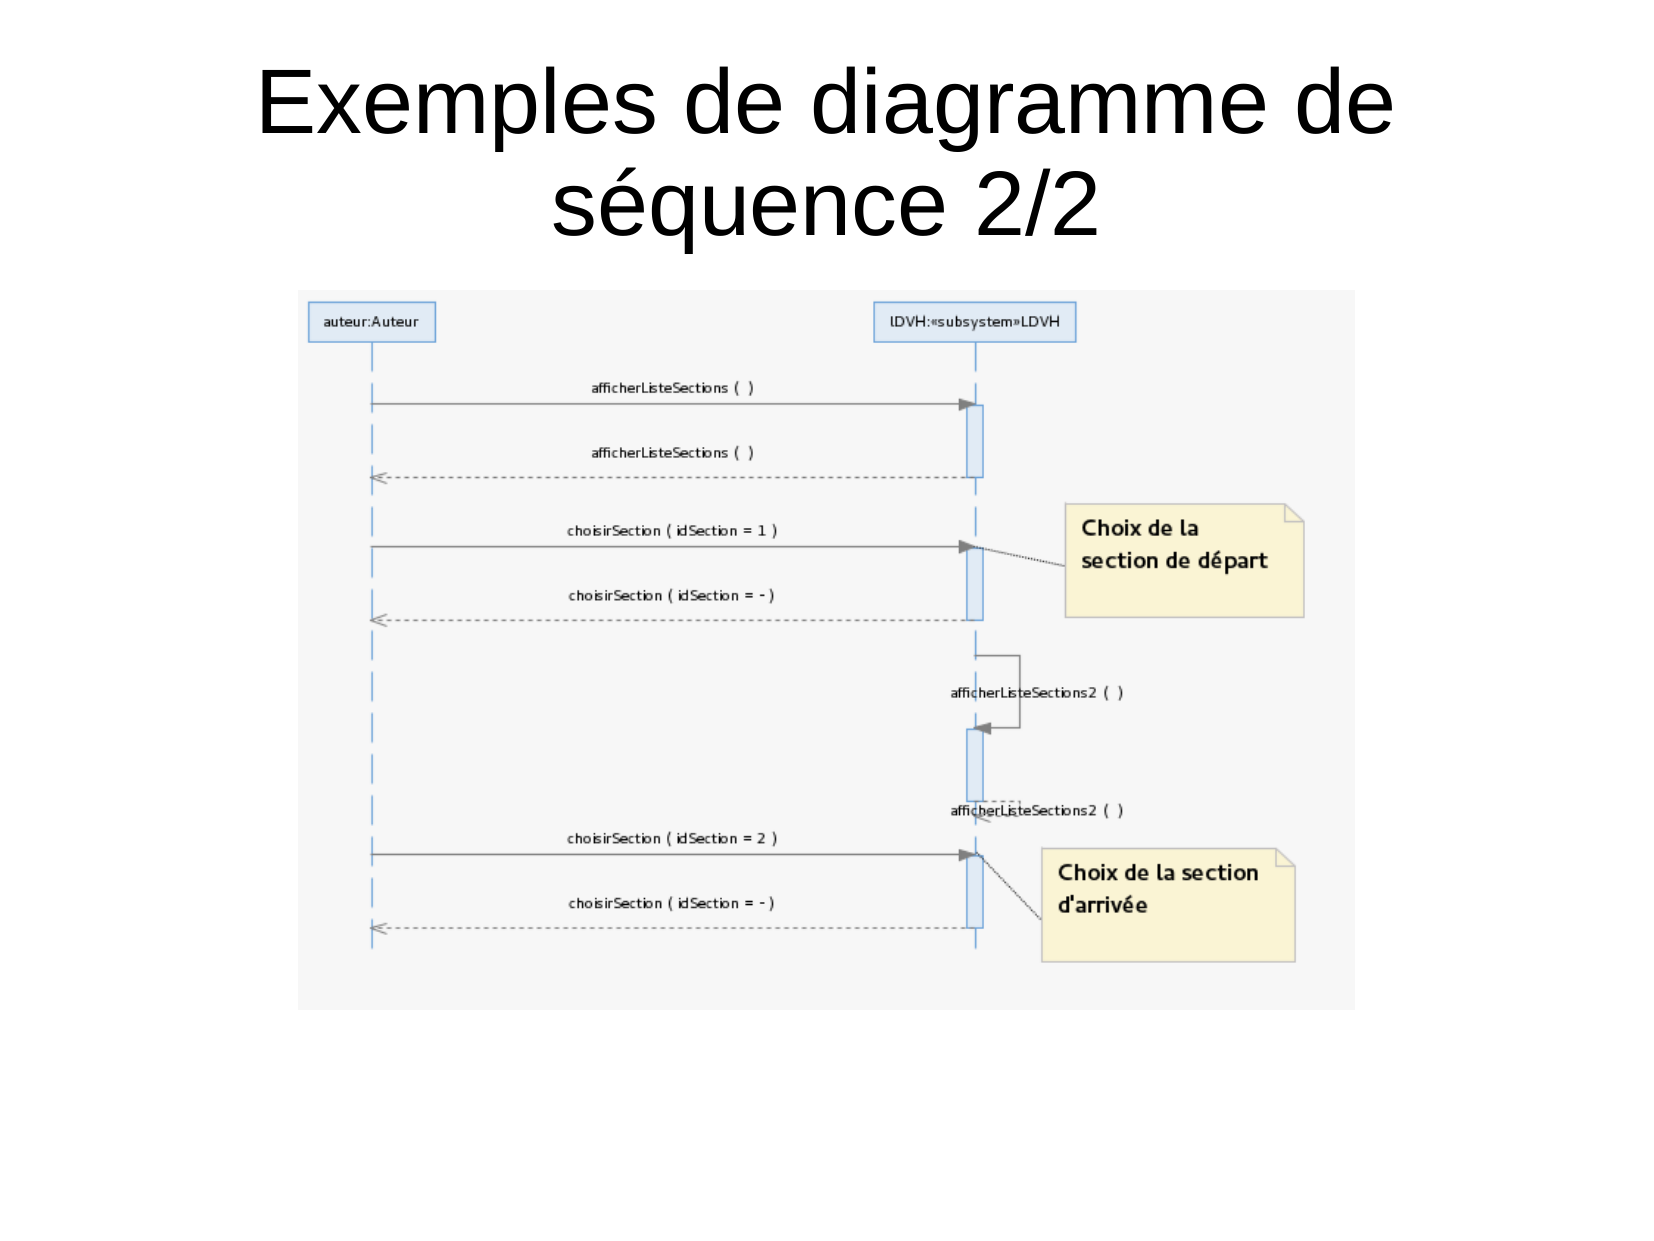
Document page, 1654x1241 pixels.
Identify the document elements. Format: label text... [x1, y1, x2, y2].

picture [298, 290, 1355, 1010]
title Exemples de diagramme de séquence 2/2 [82, 49, 1571, 257]
